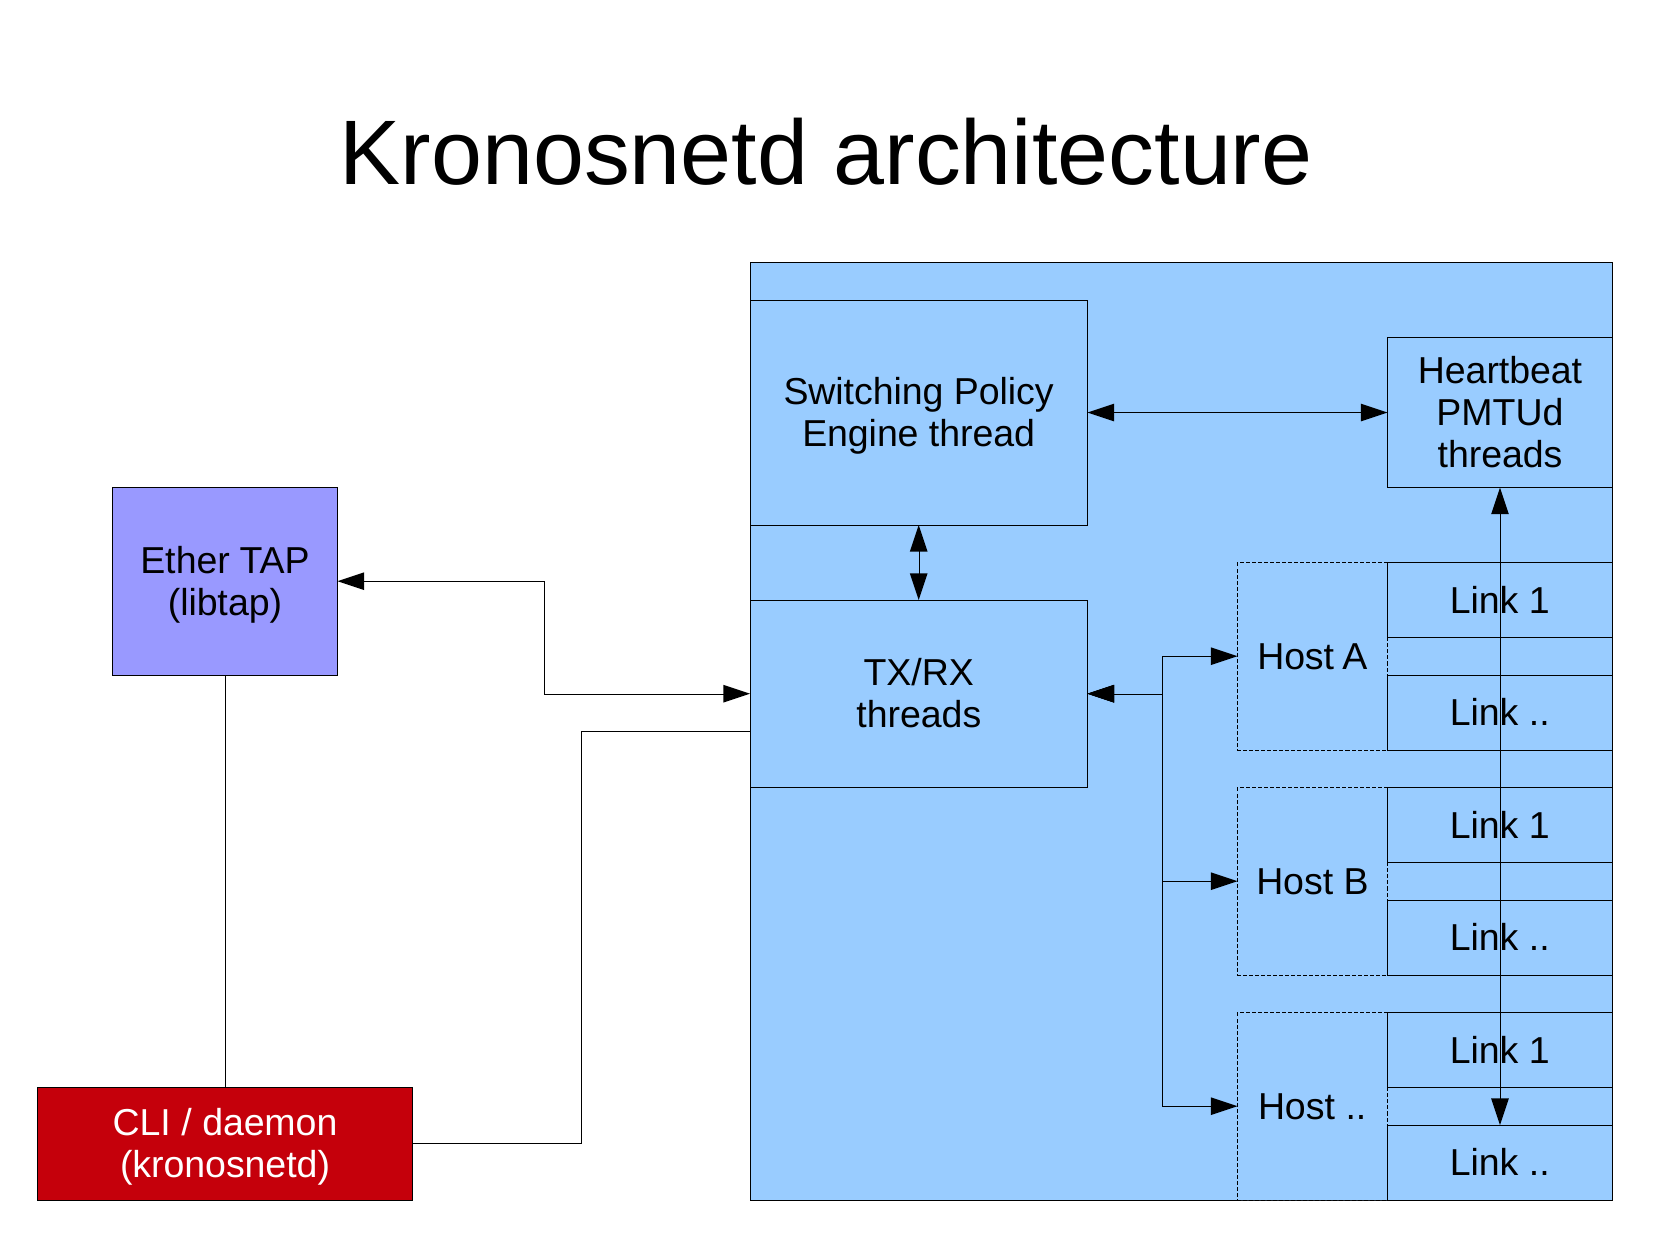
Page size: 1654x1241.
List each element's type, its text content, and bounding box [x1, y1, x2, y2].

text_box Link .. [1387, 1125, 1613, 1201]
text_box [750, 695, 1237, 1201]
text_box Host A [1237, 562, 1388, 751]
text_box [920, 413, 1500, 694]
text_box [1501, 976, 1613, 1012]
text_box Link 1 [1387, 787, 1500, 863]
text_box [1501, 638, 1613, 675]
text_box Host B [1237, 787, 1388, 976]
text_box [1163, 657, 1500, 881]
text_box Link .. [1387, 675, 1500, 751]
text_box [1501, 751, 1613, 787]
title Kronosnetd architecture [82, 56, 1571, 250]
text_box Link 1 [1501, 1012, 1613, 1088]
text_box [1388, 638, 1500, 675]
text_box Link .. [1501, 675, 1613, 751]
text_box Link .. [1501, 900, 1613, 976]
text_box [1501, 863, 1613, 900]
text_box Host .. [1237, 1012, 1388, 1201]
text_box [1388, 1088, 1500, 1125]
text_box Ether TAP (libtap) [112, 487, 338, 676]
text_box Link .. [1387, 900, 1500, 976]
text_box CLI / daemon (kronosnetd) [37, 1087, 413, 1201]
text_box [750, 526, 919, 600]
text_box Link 1 [1501, 562, 1613, 638]
text_box Link 1 [1387, 1012, 1500, 1088]
text_box [750, 262, 1613, 412]
text_box Heartbeat PMTUd threads [1387, 337, 1613, 488]
text_box TX/RX threads [750, 600, 1088, 788]
text_box Link 1 [1387, 562, 1500, 638]
text_box [1388, 863, 1500, 900]
text_box Switching Policy Engine thread [750, 300, 1088, 526]
text_box [1501, 1088, 1613, 1125]
text_box [1501, 488, 1613, 562]
text_box Link 1 [1501, 787, 1613, 863]
text_box [1163, 882, 1500, 1106]
